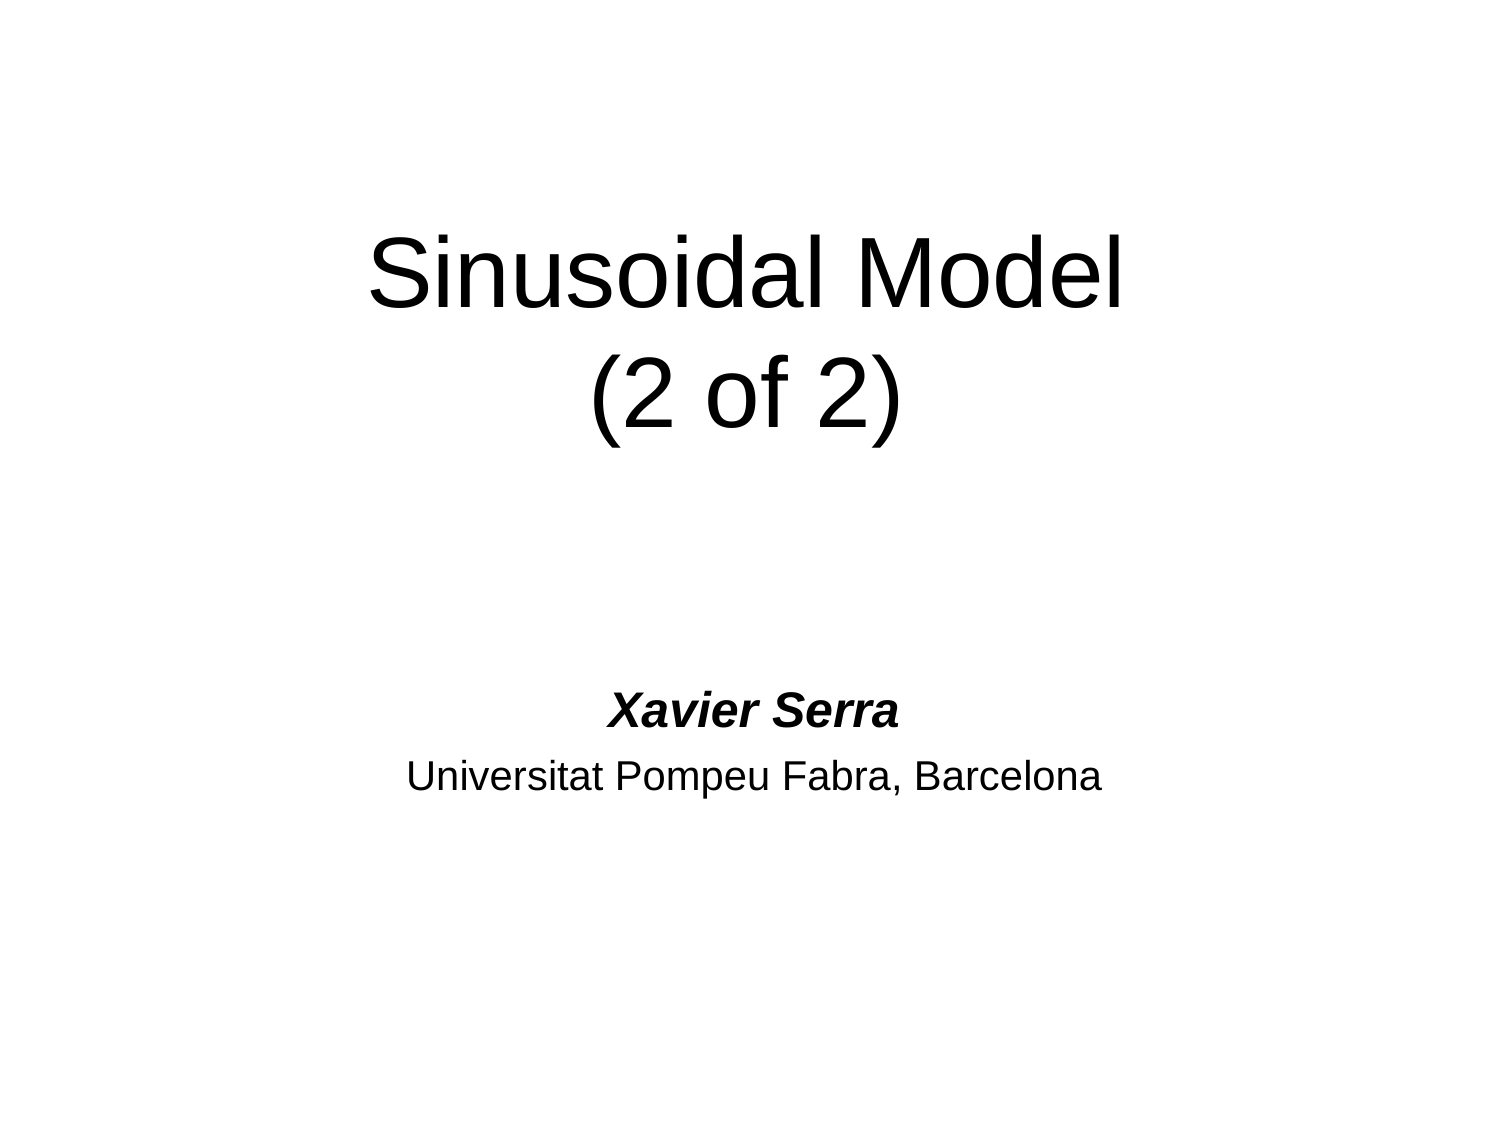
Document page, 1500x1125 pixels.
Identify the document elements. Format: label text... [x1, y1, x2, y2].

title Sinusoidal Model (2 of 2) [143, 82, 1350, 572]
text_box Xavier Serra Universitat Pompeu Fabra, Barcelona [340, 674, 1169, 874]
